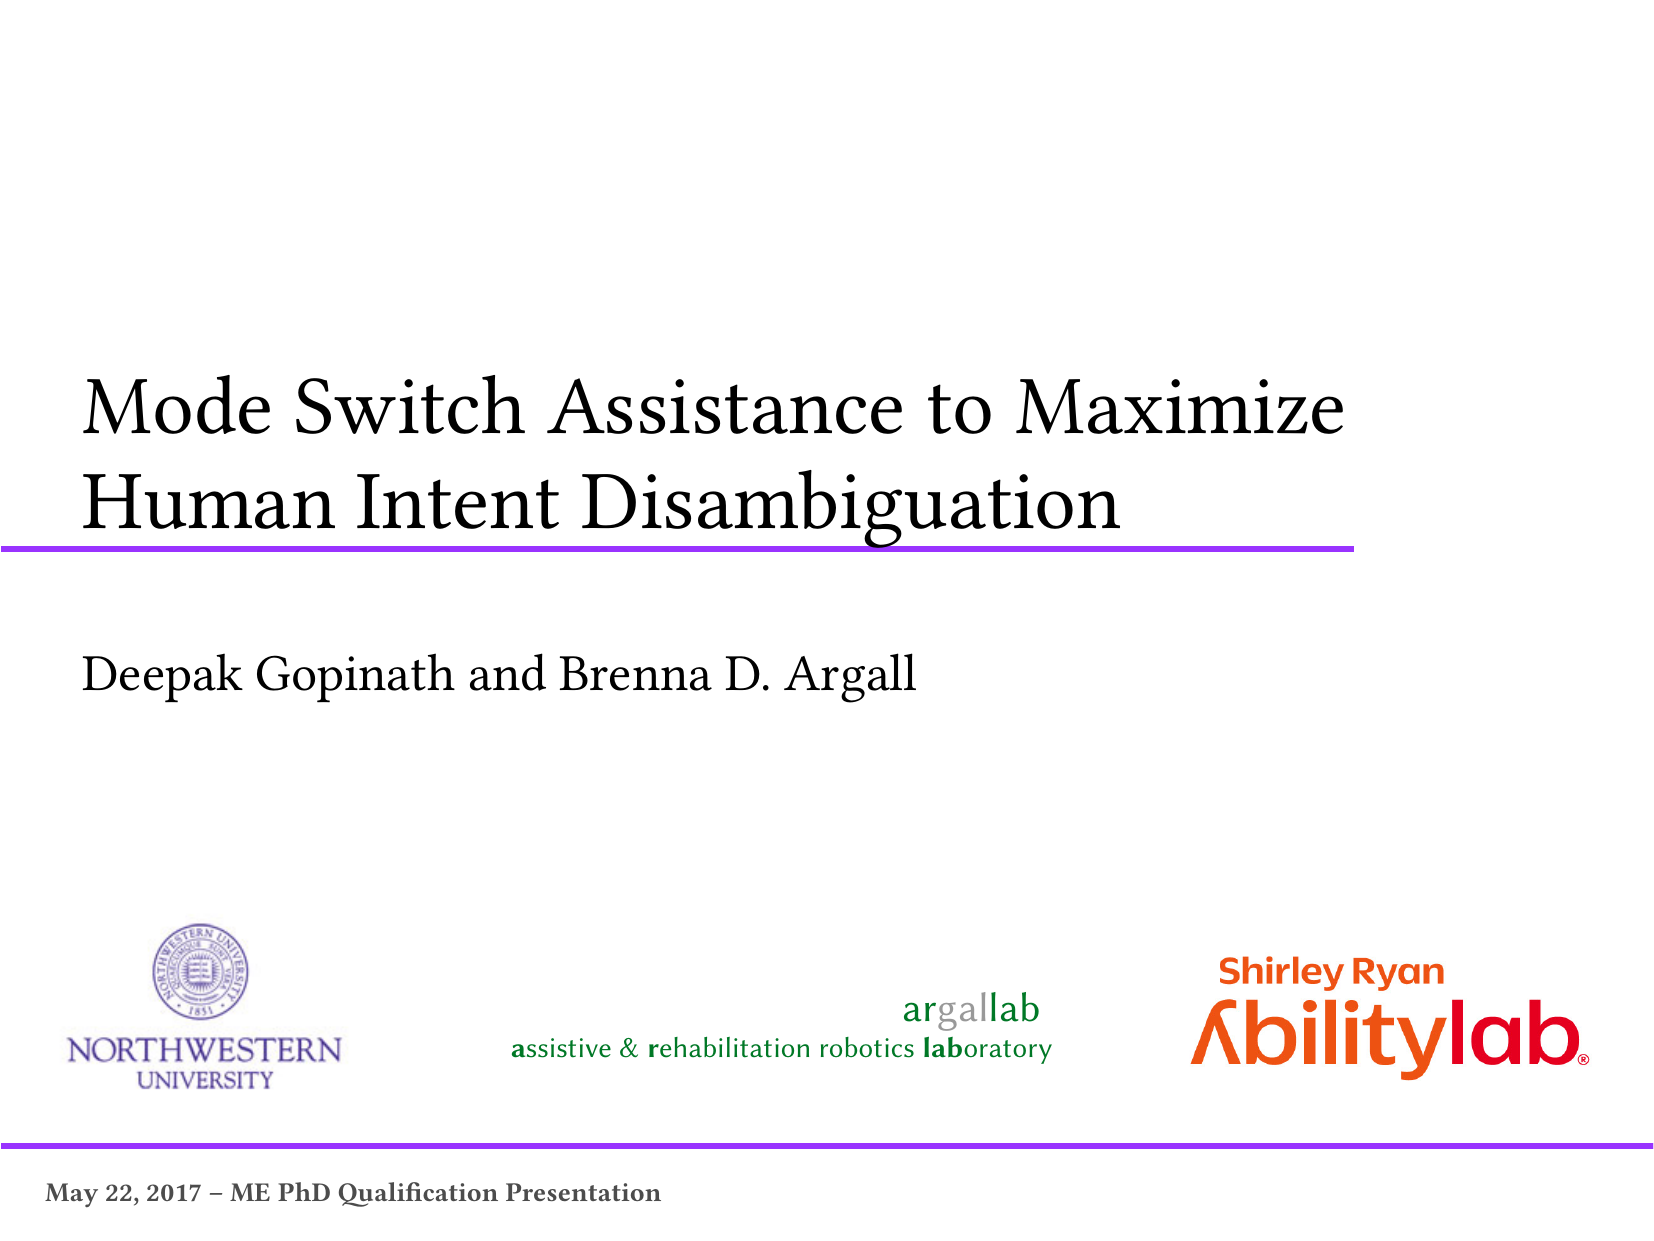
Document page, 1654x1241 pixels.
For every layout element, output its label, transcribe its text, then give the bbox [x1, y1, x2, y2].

title Mode Switch Assistance to Maximize Human Intent Disambiguation Deepak Gopinath and Brenna D. Argall [82, 328, 1571, 734]
picture [48, 902, 361, 1111]
text_box argallab assistive & rehabilitation robotics laboratory [479, 976, 1075, 1096]
picture [1139, 910, 1641, 1127]
